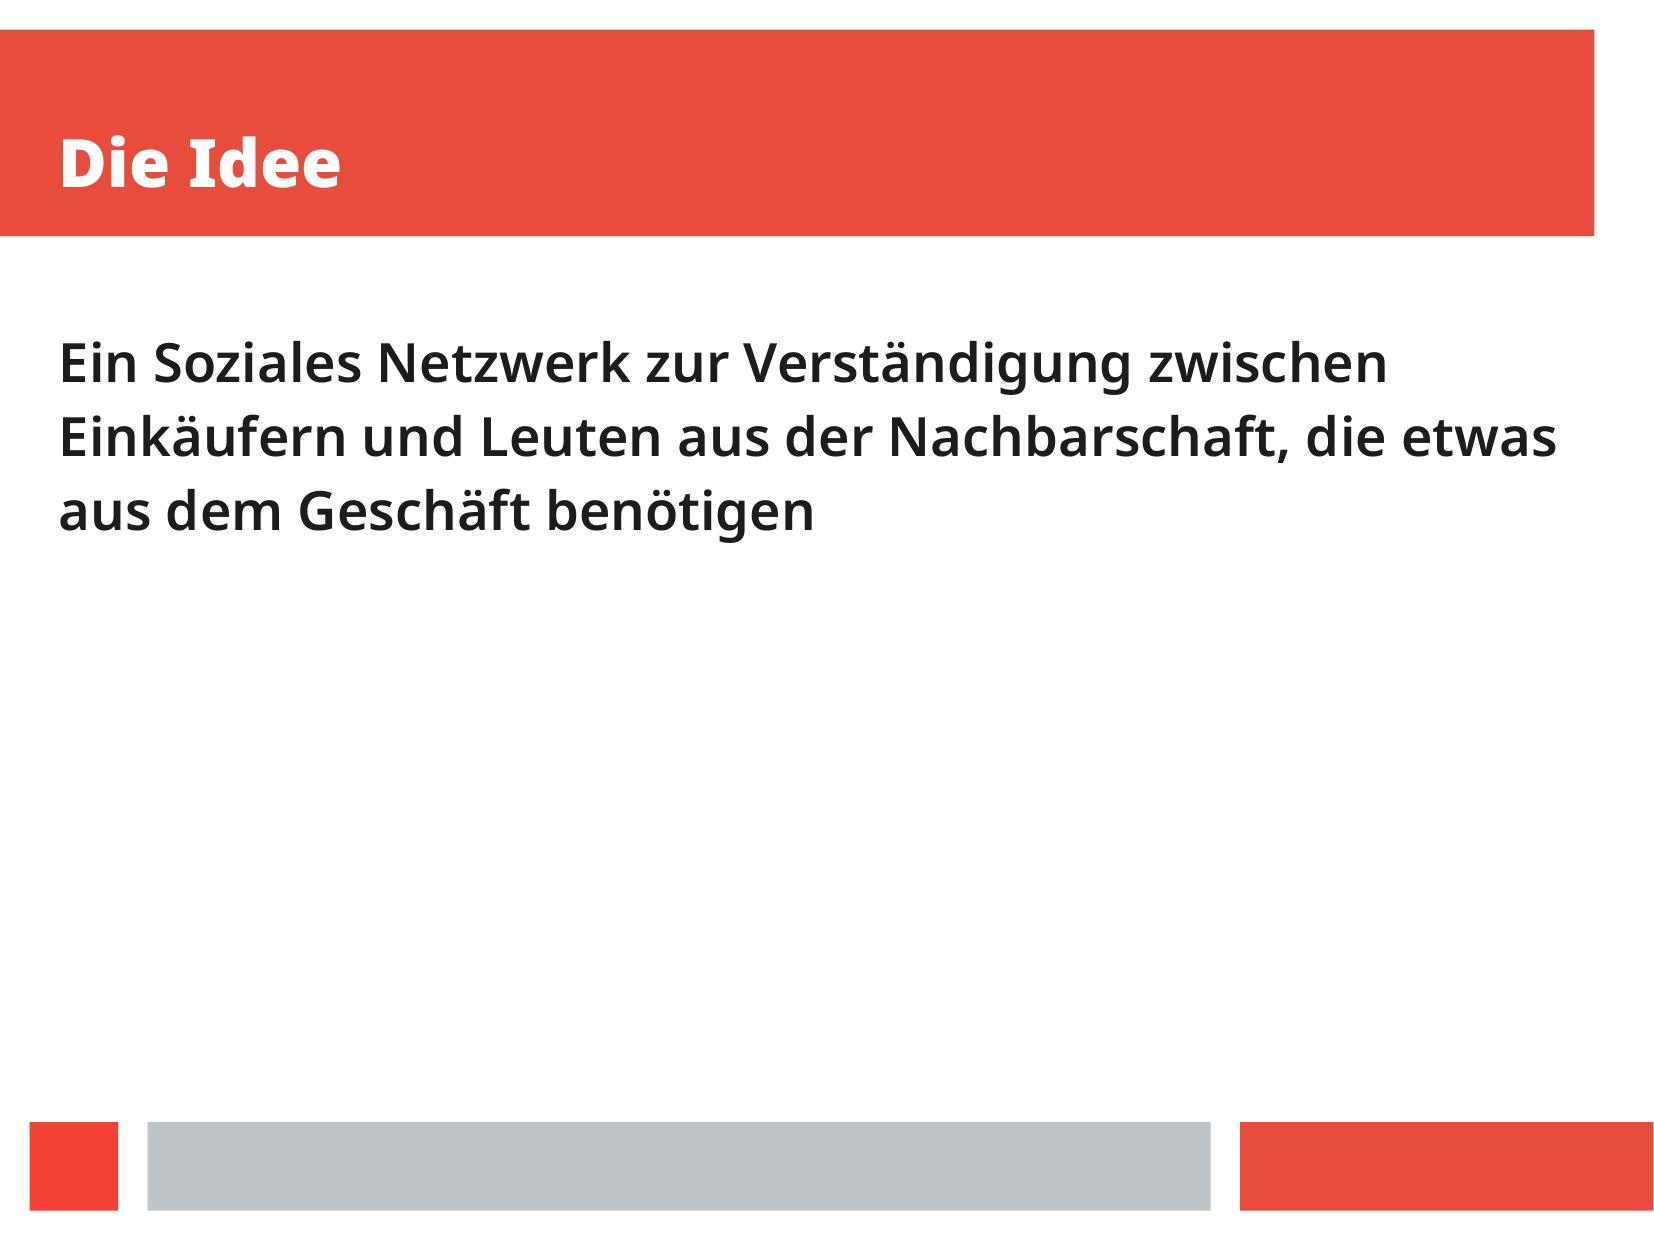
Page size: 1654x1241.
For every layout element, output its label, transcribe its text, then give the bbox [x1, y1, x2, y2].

title Die Idee [59, 59, 1595, 207]
list Ein Soziales Netzwerk zur Verständigung zwischen Einkäufern und Leuten aus der Nachbarschaft, die etwas aus dem Geschäft benötigen [59, 324, 1565, 1093]
